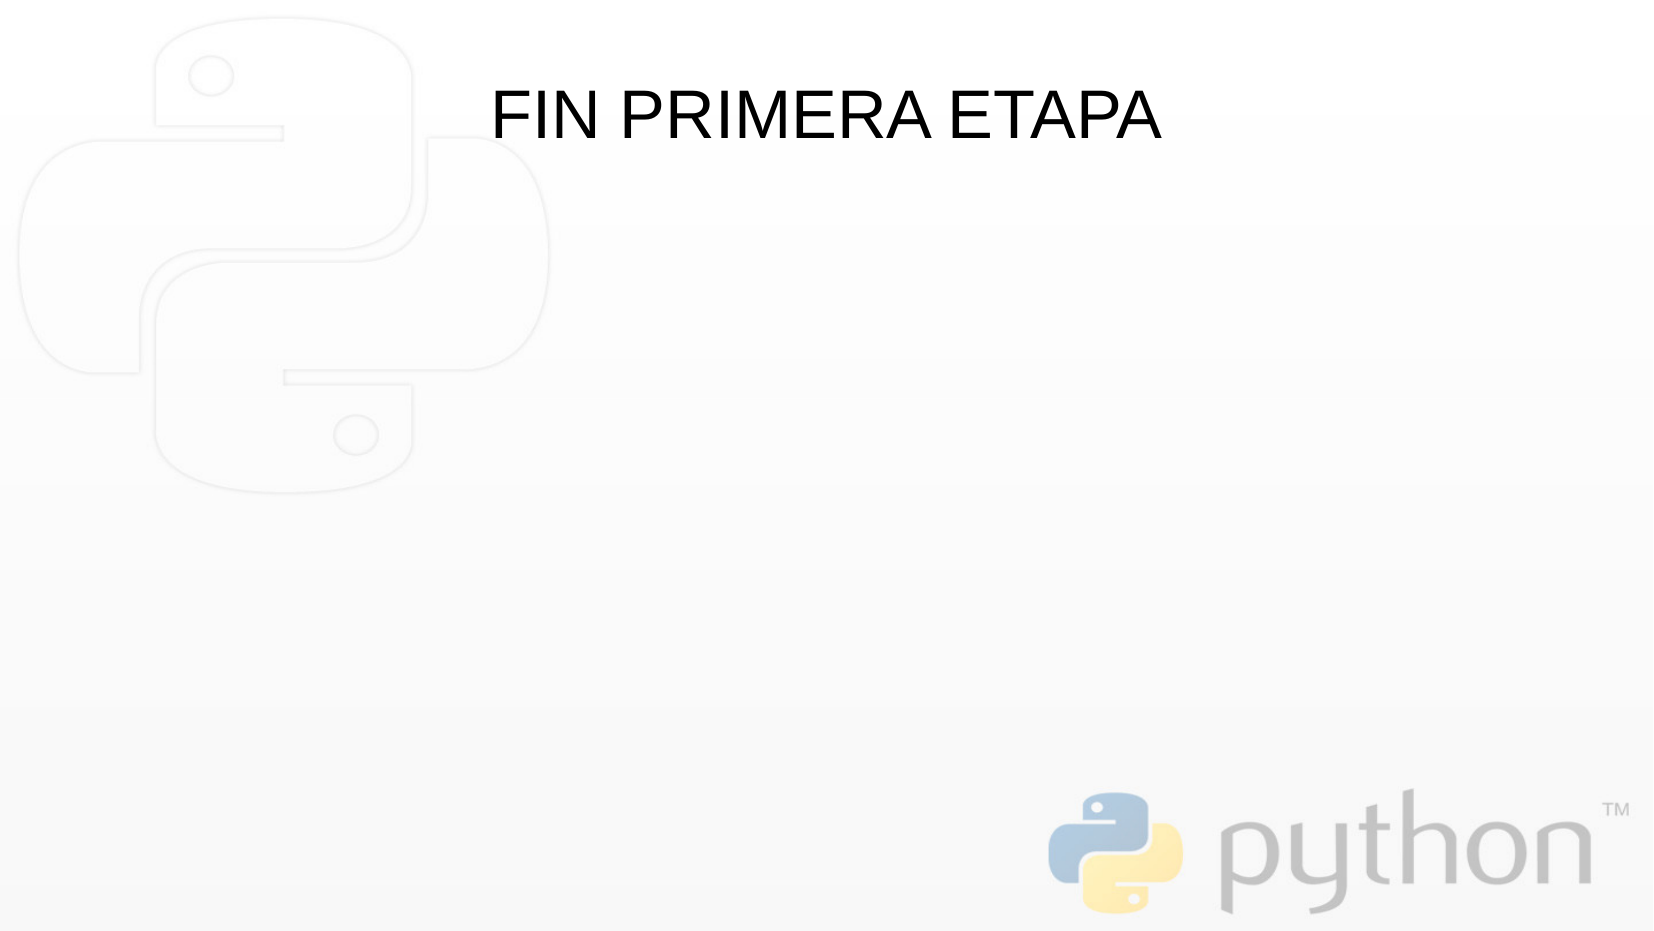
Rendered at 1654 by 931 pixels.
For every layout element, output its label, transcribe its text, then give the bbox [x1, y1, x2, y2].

picture [0, 0, 1654, 931]
title FIN PRIMERA ETAPA [82, 37, 1571, 193]
